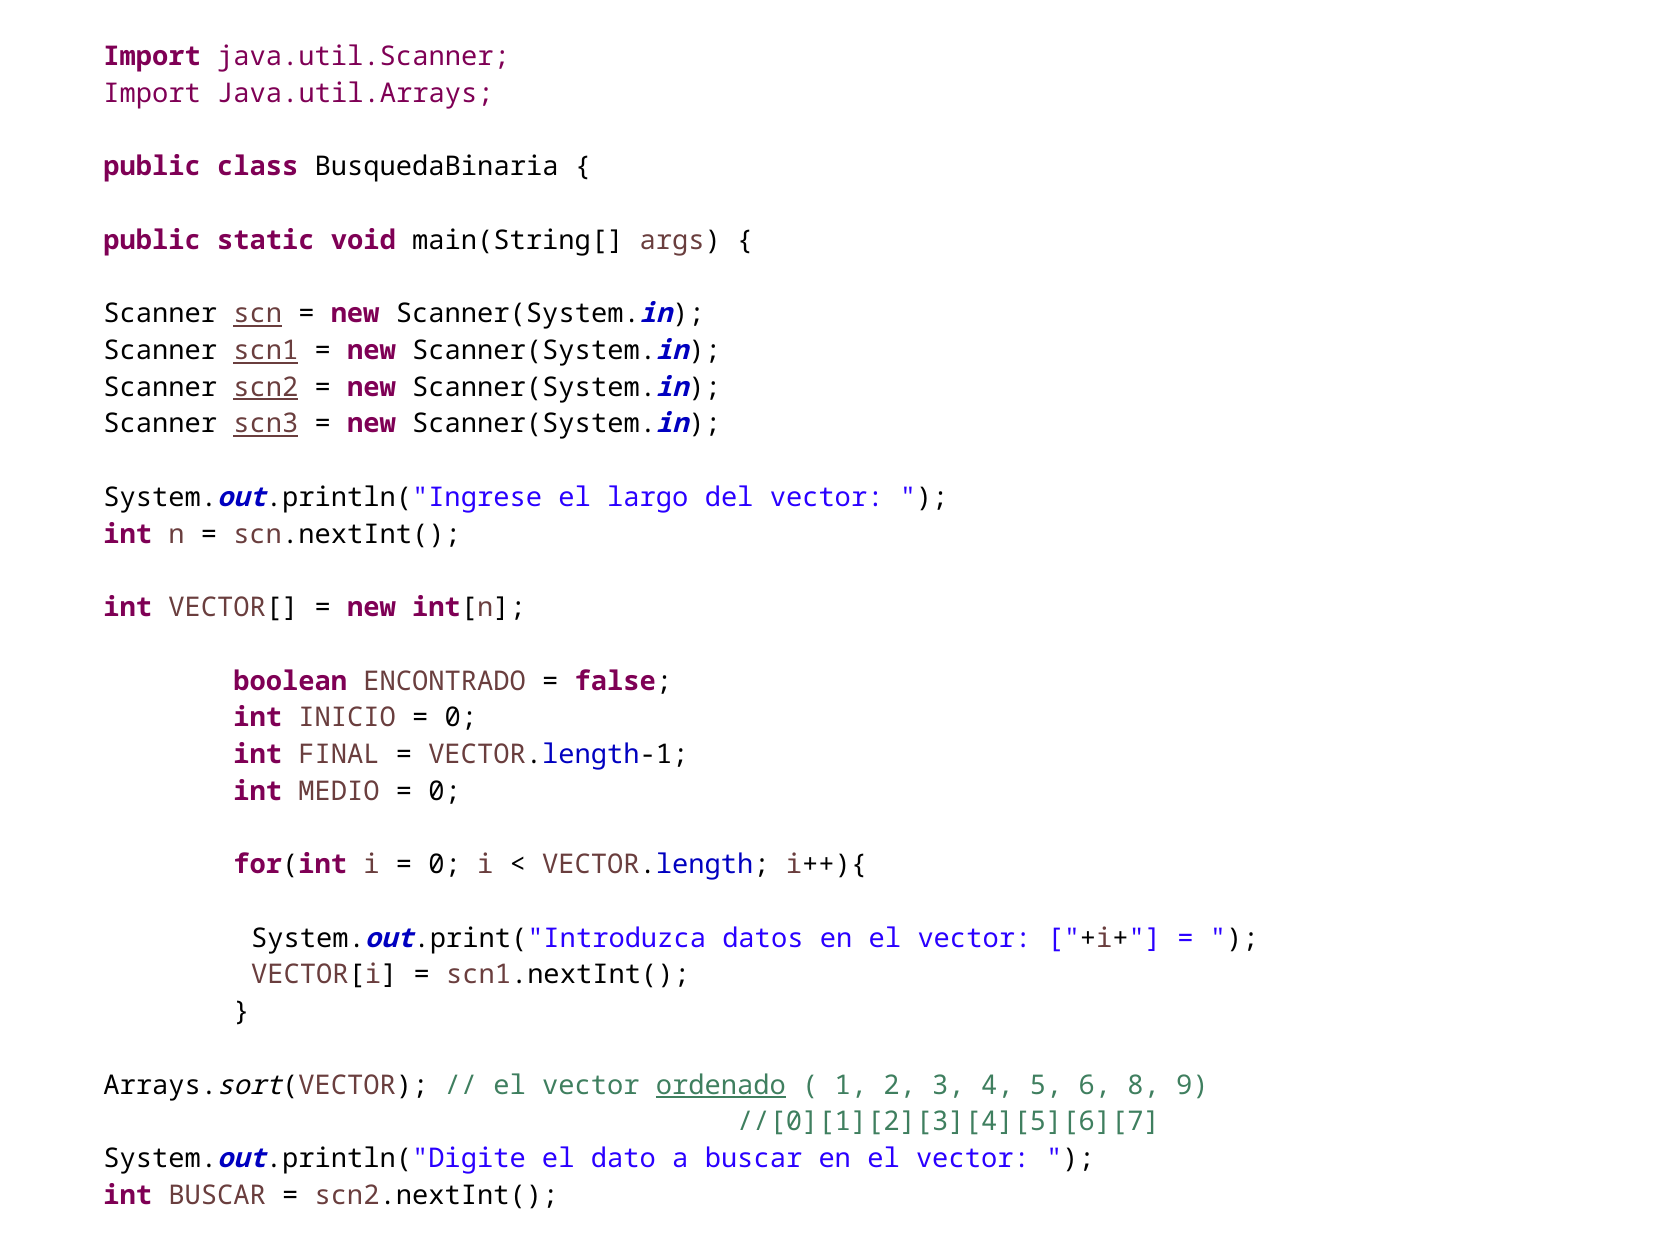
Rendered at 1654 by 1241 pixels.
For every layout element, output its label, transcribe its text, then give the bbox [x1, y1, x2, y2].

text_box Import java.util.Scanner; Import Java.util.Arrays; public class BusquedaBinaria { public static void main(String[] args) { Scanner scn = new Scanner(System.in); Scanner scn1 = new Scanner(System.in); Scanner scn2 = new Scanner(System.in); Scanner scn3 = new Scanner(System.in); System.out.println("Ingrese el largo del vector: "); int n = scn.nextInt(); int VECTOR[] = new int[n]; boolean ENCONTRADO = false; int INICIO = 0; int FINAL = VECTOR.length-1; int MEDIO = 0; for(int i = 0; i < VECTOR.length; i++){ System.out.print("Introduzca datos en el vector: ["+i+"] = "); VECTOR[i] = scn1.nextInt(); } Arrays.sort(VECTOR); // el vector ordenado ( 1, 2, 3, 4, 5, 6, 8, 9) //[0][1][2][3][4][5][6][7] System.out.println("Digite el dato a buscar en el vector: "); int BUSCAR = scn2.nextInt(); for(int i = 0; i < VECTOR.length; i++){ System.out.print("Posicion ["+i+"] = "+VECTOR[i]+"\n"); } [88, 29, 1595, 1211]
